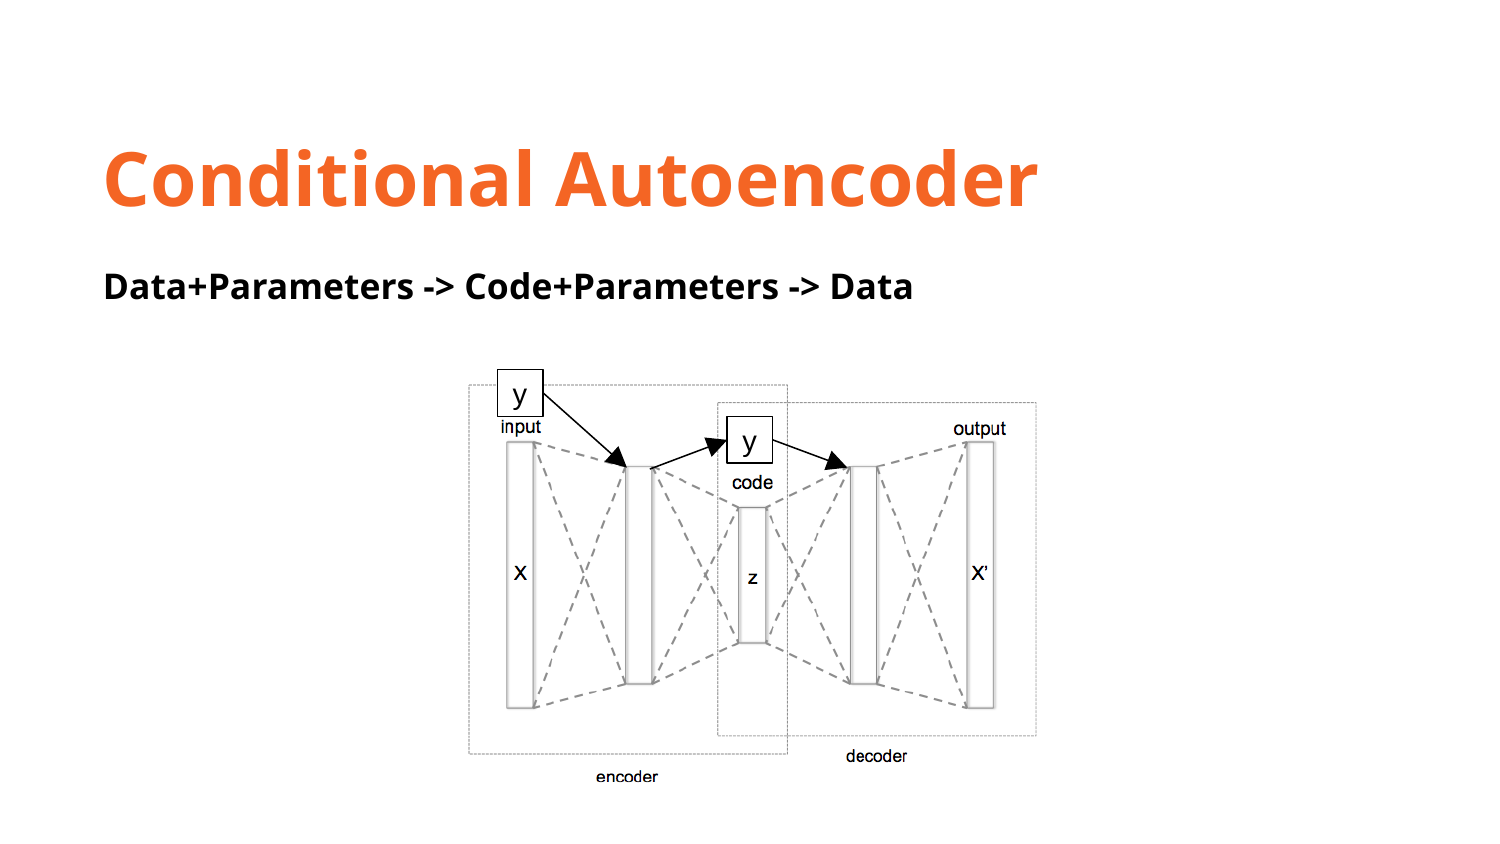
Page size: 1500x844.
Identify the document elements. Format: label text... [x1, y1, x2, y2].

title Conditional Autoencoder [87, 116, 1330, 243]
text_box y [497, 369, 544, 417]
title Data+Parameters -> Code+Parameters -> Data [87, 242, 1200, 746]
picture [419, 332, 1081, 827]
text_box y [727, 416, 773, 464]
